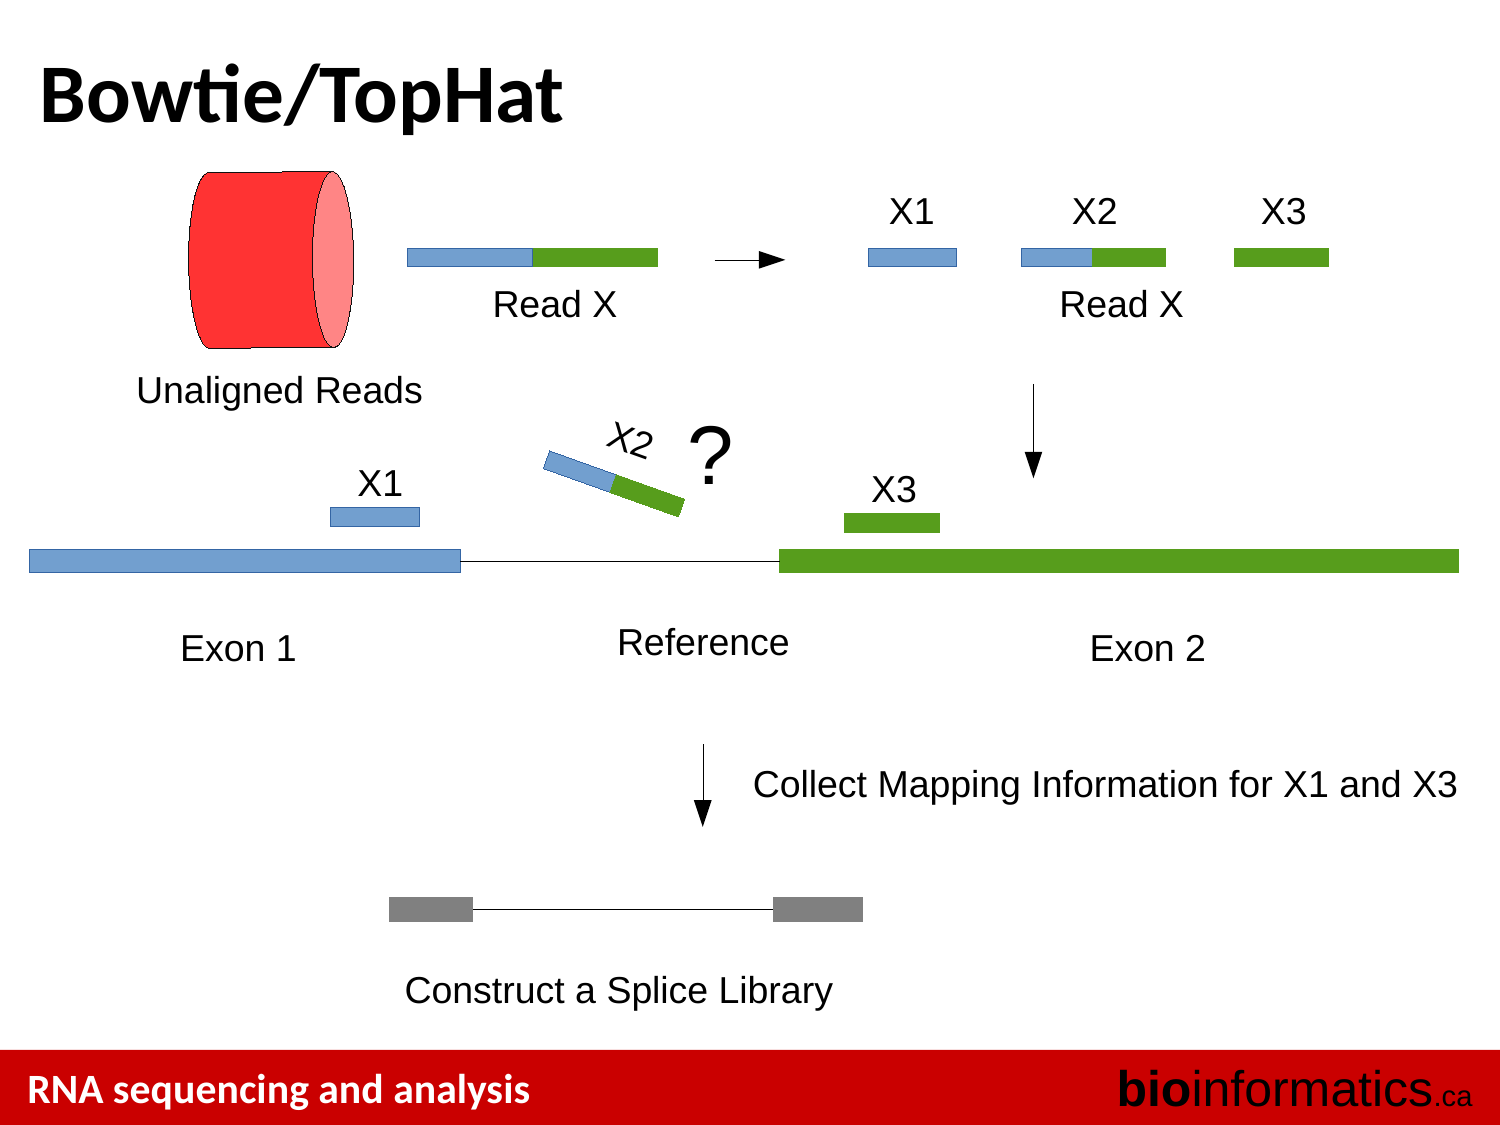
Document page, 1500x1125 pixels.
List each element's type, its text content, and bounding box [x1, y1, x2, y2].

text_box Collect Mapping Information for X1 and X3 [738, 755, 1474, 813]
text_box [868, 248, 957, 267]
text_box ? [673, 401, 750, 510]
text_box Construct a Splice Library [389, 962, 934, 1020]
text_box X2 [1057, 183, 1133, 240]
text_box [389, 897, 473, 922]
text_box [773, 897, 863, 922]
text_box [844, 513, 940, 533]
text_box X3 [856, 460, 932, 518]
text_box X2 [585, 401, 673, 481]
text_box [1234, 248, 1329, 267]
text_box [543, 450, 681, 517]
text_box X1 [874, 183, 950, 240]
text_box [1021, 248, 1166, 267]
text_box [188, 184, 331, 349]
text_box [779, 549, 1459, 573]
text_box Reference [602, 614, 805, 671]
text_box [330, 507, 420, 527]
text_box X3 [1246, 183, 1322, 240]
text_box Unaligned Reads [121, 362, 438, 420]
title Bowtie/TopHat [24, 0, 1475, 184]
text_box [407, 248, 658, 267]
text_box X1 [342, 454, 418, 512]
text_box Exon 1 [165, 620, 312, 677]
text_box Exon 2 [1074, 620, 1221, 677]
text_box Read X [1044, 275, 1199, 333]
text_box Read X [477, 275, 633, 333]
text_box [29, 549, 461, 573]
